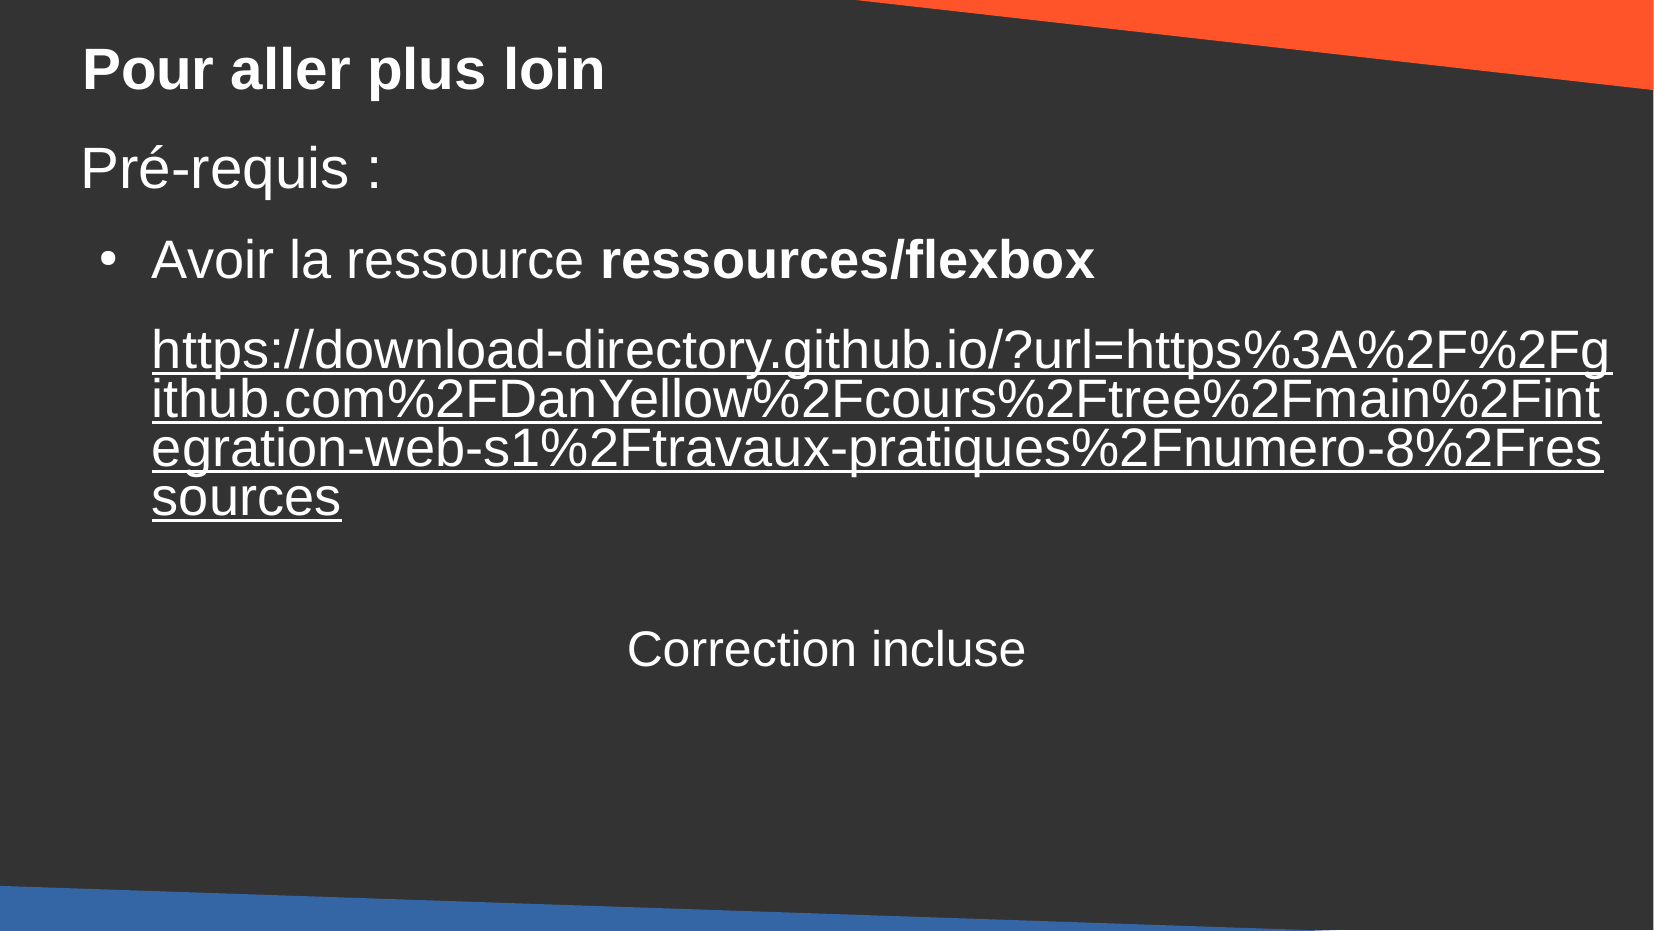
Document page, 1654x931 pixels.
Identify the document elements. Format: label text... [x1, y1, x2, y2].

list Pré-requis : Avoir la ressource ressources/flexbox https://download-directory.github.io/?url=https%3A%2F%2Fgithub.com%2FDanYellow%2Fcours%2Ftree%2Fmain%2Fintegration-web-s1%2Ftravaux-pratiques%2Fnumero-8%2Fressources [80, 135, 1620, 556]
text_box Correction incluse [360, 614, 1294, 685]
text_box [855, 0, 1654, 91]
text_box [0, 885, 1337, 931]
title Pour aller plus loin [82, 37, 1571, 114]
